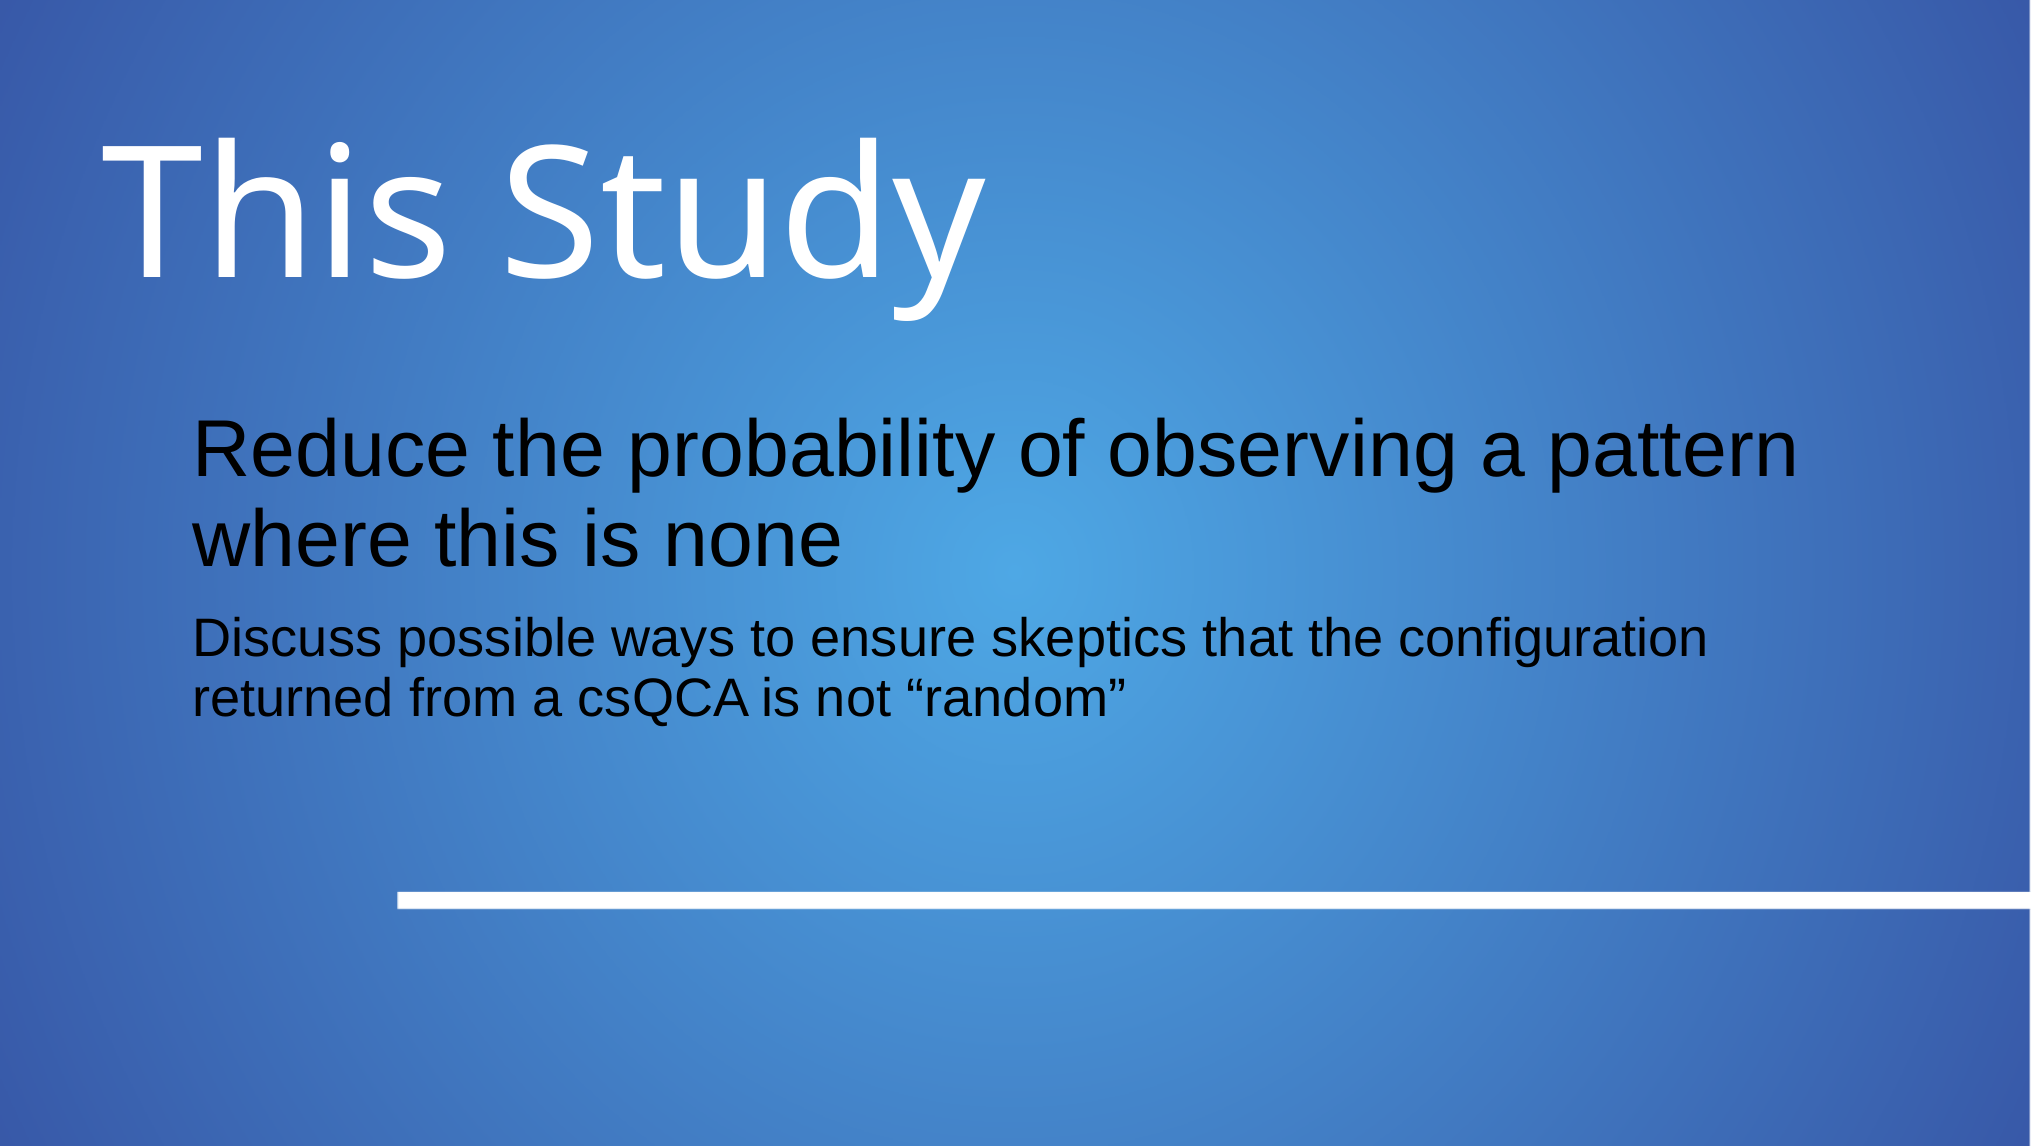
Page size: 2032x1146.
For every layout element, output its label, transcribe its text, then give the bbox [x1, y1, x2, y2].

picture [0, 0, 2032, 1146]
list Reduce the probability of observing a pattern where this is none Discuss possible ways to ensure skeptics that the configuration returned from a csQCA is not “random” [129, 318, 1902, 812]
title This Study [101, 45, 1930, 367]
